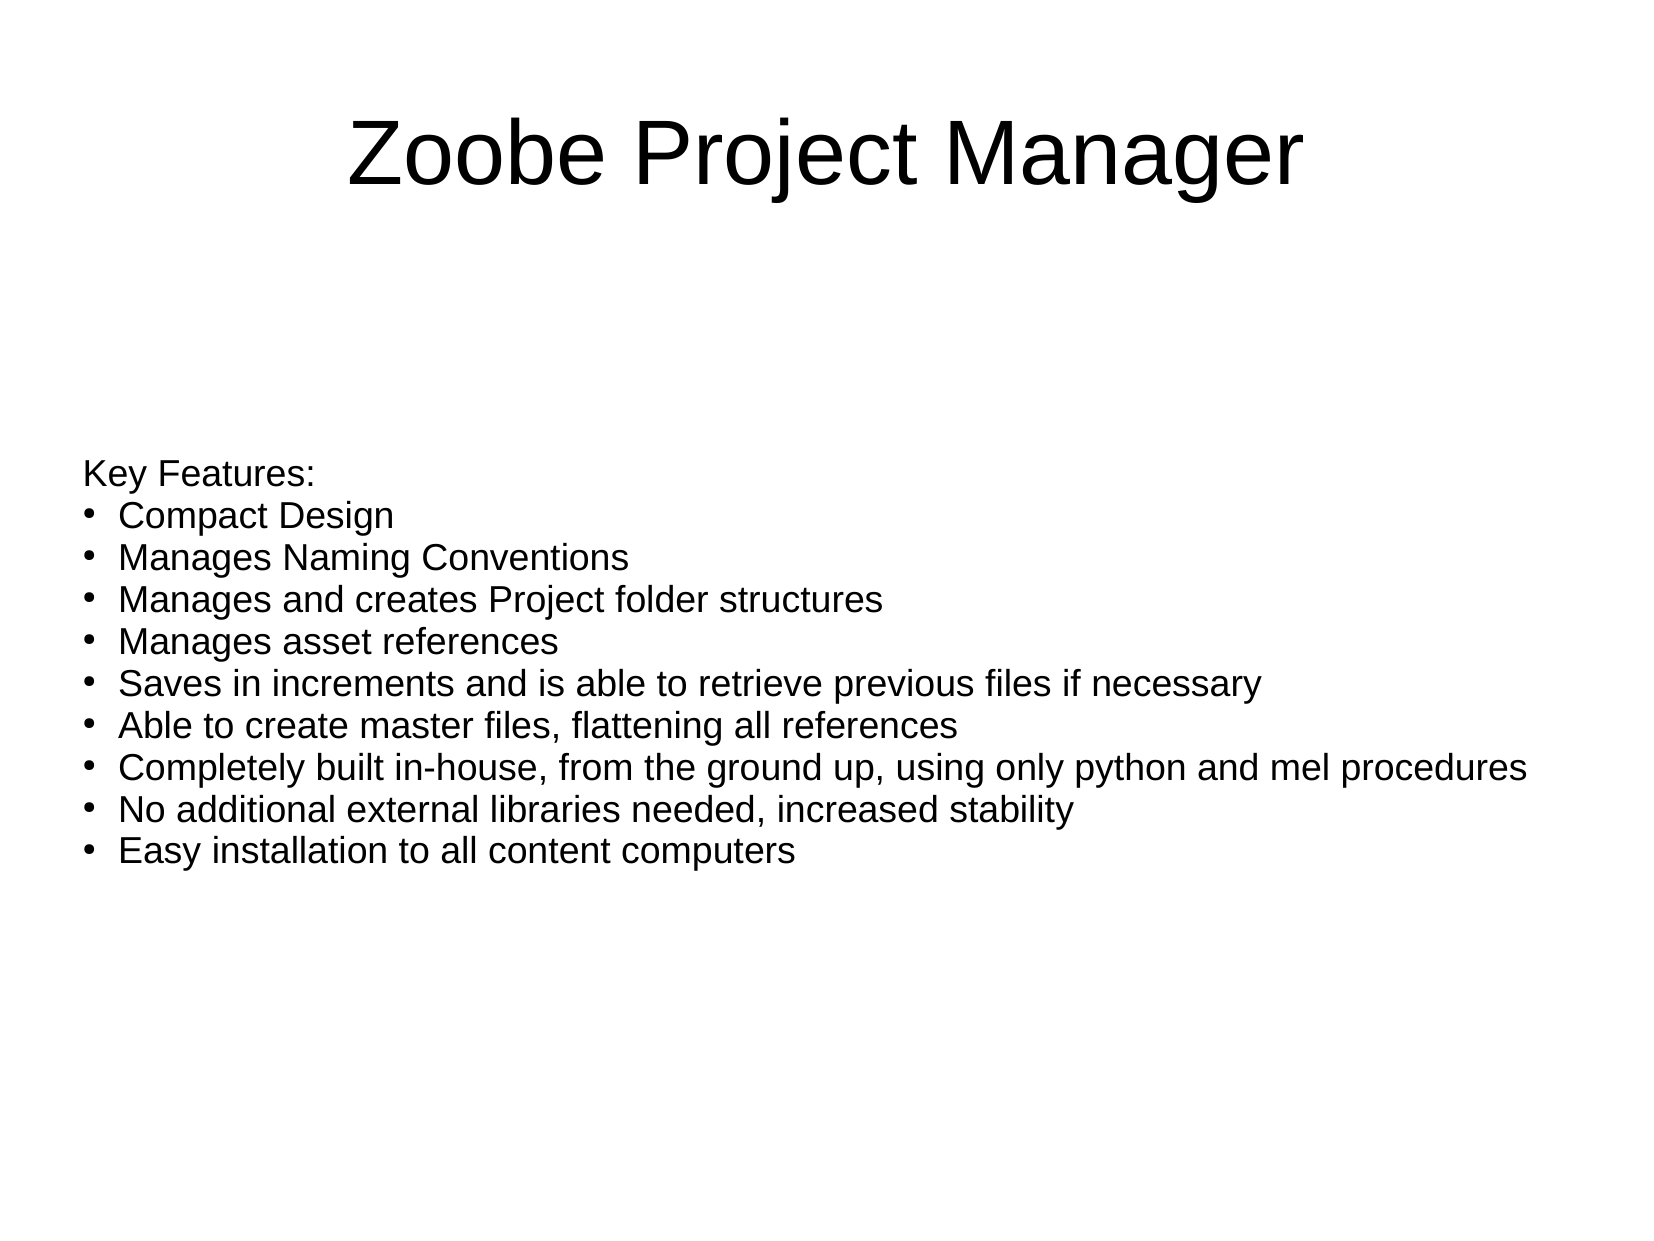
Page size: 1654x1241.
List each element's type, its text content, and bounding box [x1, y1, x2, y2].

title Zoobe Project Manager [82, 49, 1571, 257]
subtitle Key Features: Compact Design Manages Naming Conventions Manages and creates Project folder structures Manages asset references Saves in increments and is able to retrieve previous files if necessary Able to create master files, flattening all references Completely built in-house, from the ground up, using only python and mel procedures No additional external libraries needed, increased stability Easy installation to all content computers [82, 290, 1571, 1109]
